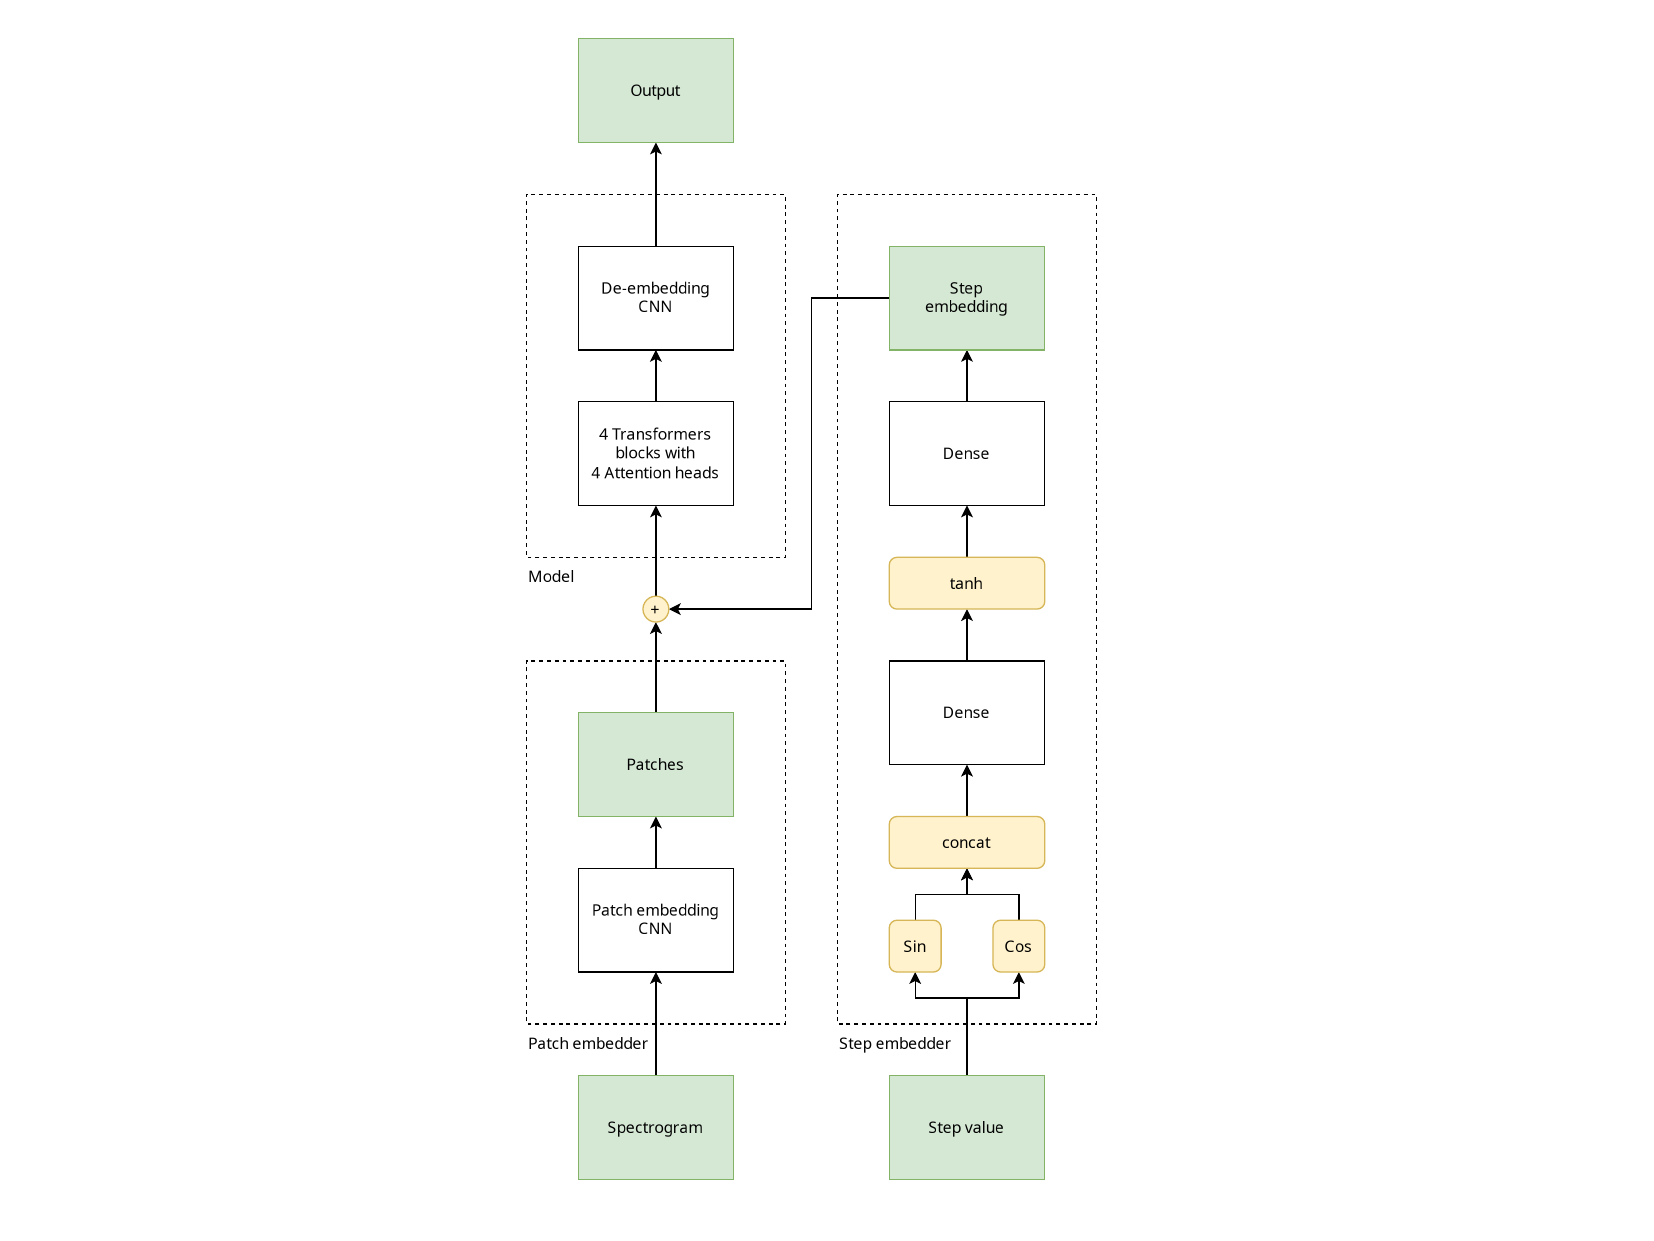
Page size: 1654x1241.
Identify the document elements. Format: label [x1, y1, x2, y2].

picture [525, 37, 1098, 1181]
